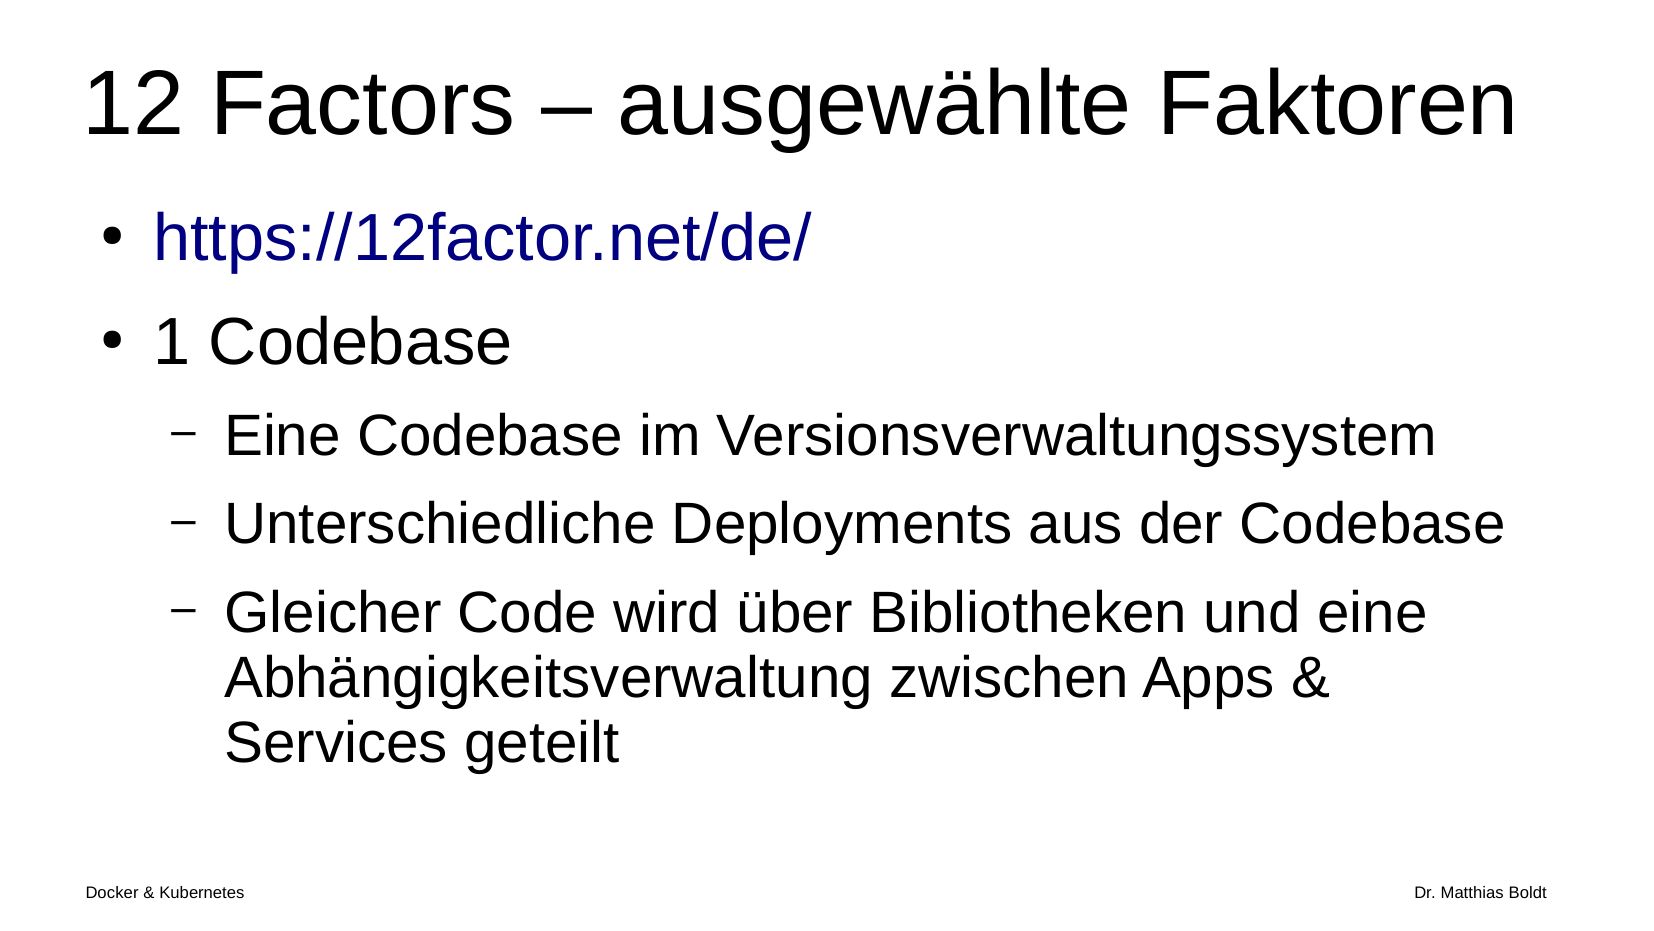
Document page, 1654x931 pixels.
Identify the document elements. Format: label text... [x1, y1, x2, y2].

list https://12factor.net/de/ 1 Codebase Eine Codebase im Versionsverwaltungssystem Unterschiedliche Deployments aus der Codebase Gleicher Code wird über Bibliotheken und eine Abhängigkeitsverwaltung zwischen Apps & Services geteilt [82, 199, 1571, 845]
title 12 Factors – ausgewählte Faktoren [82, 0, 1619, 206]
text_box Docker & Kubernetes Dr. Matthias Boldt [70, 875, 1563, 910]
